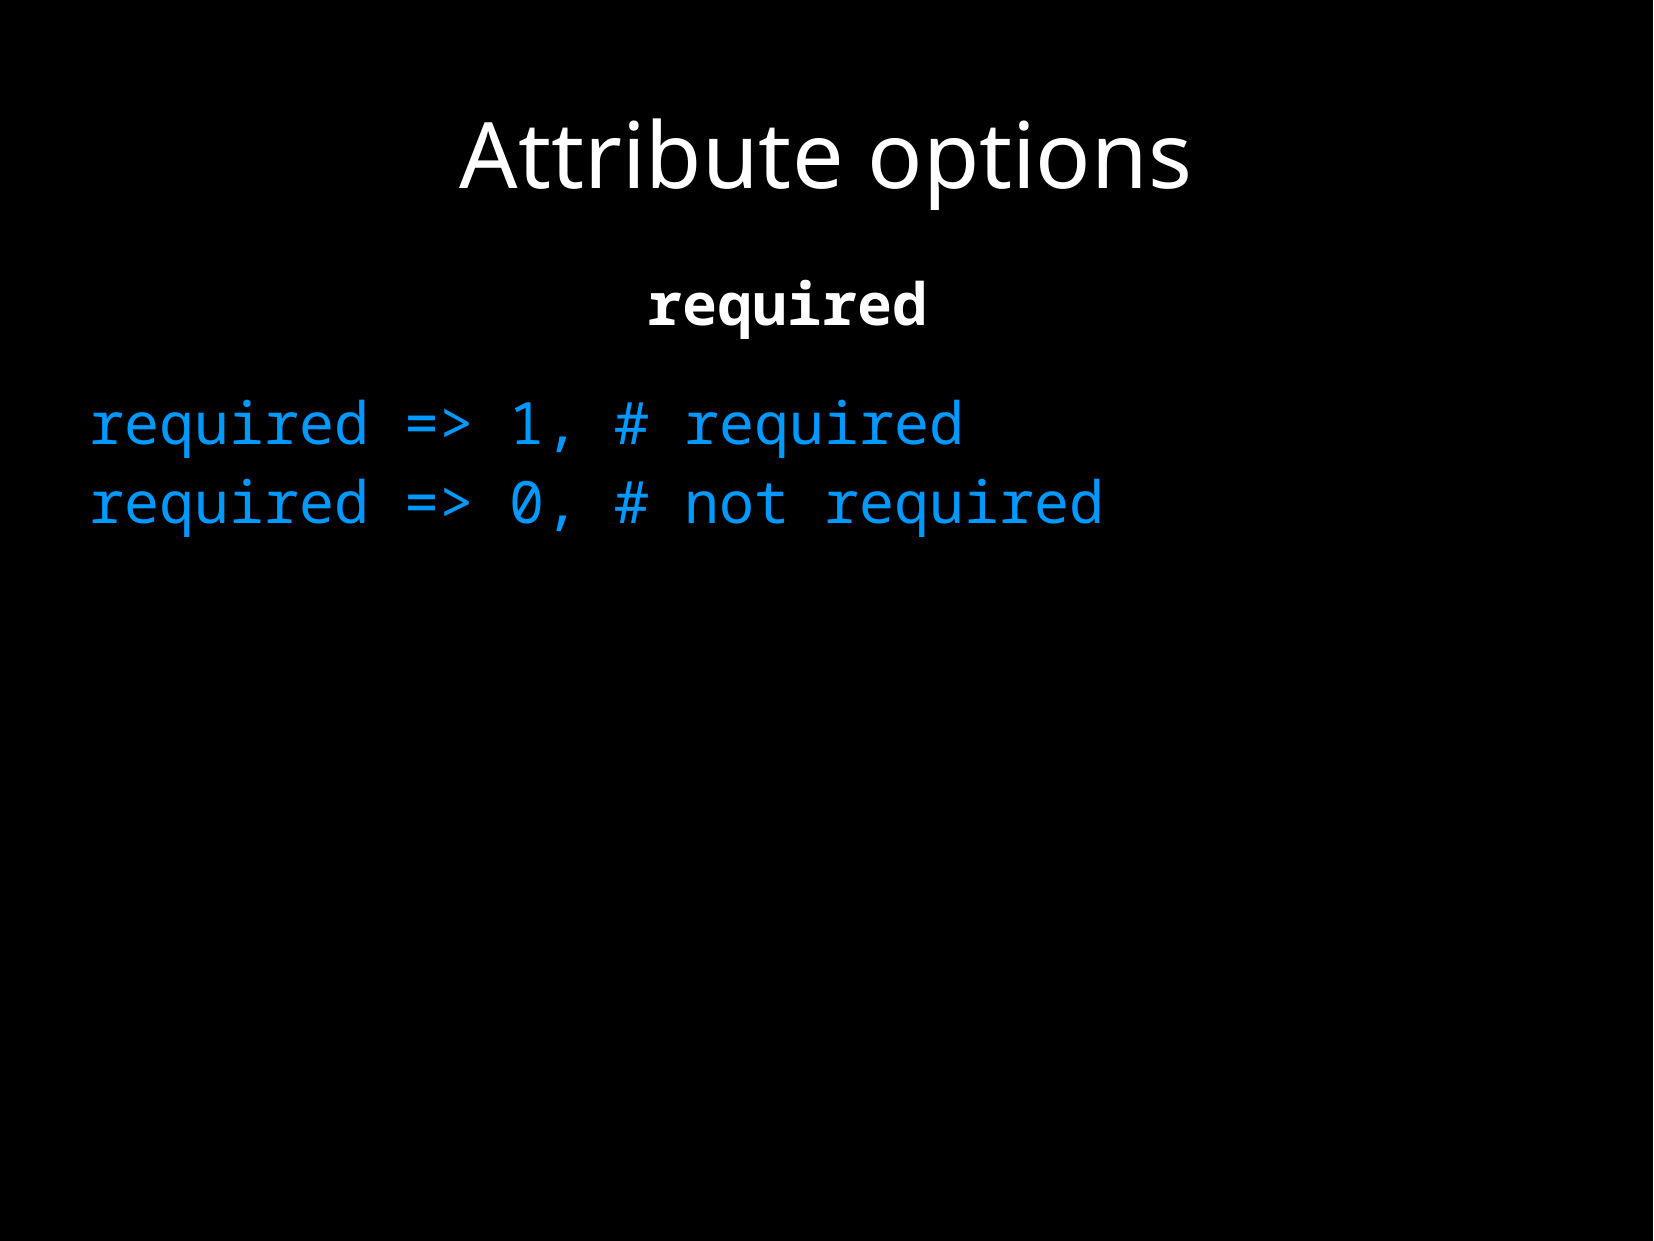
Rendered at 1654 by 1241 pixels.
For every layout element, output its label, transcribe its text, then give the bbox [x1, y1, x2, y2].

text_box required => 1, # required required => 0, # not required [75, 375, 1613, 1088]
text_box required [450, 255, 1126, 338]
title Attribute options [82, 49, 1571, 257]
